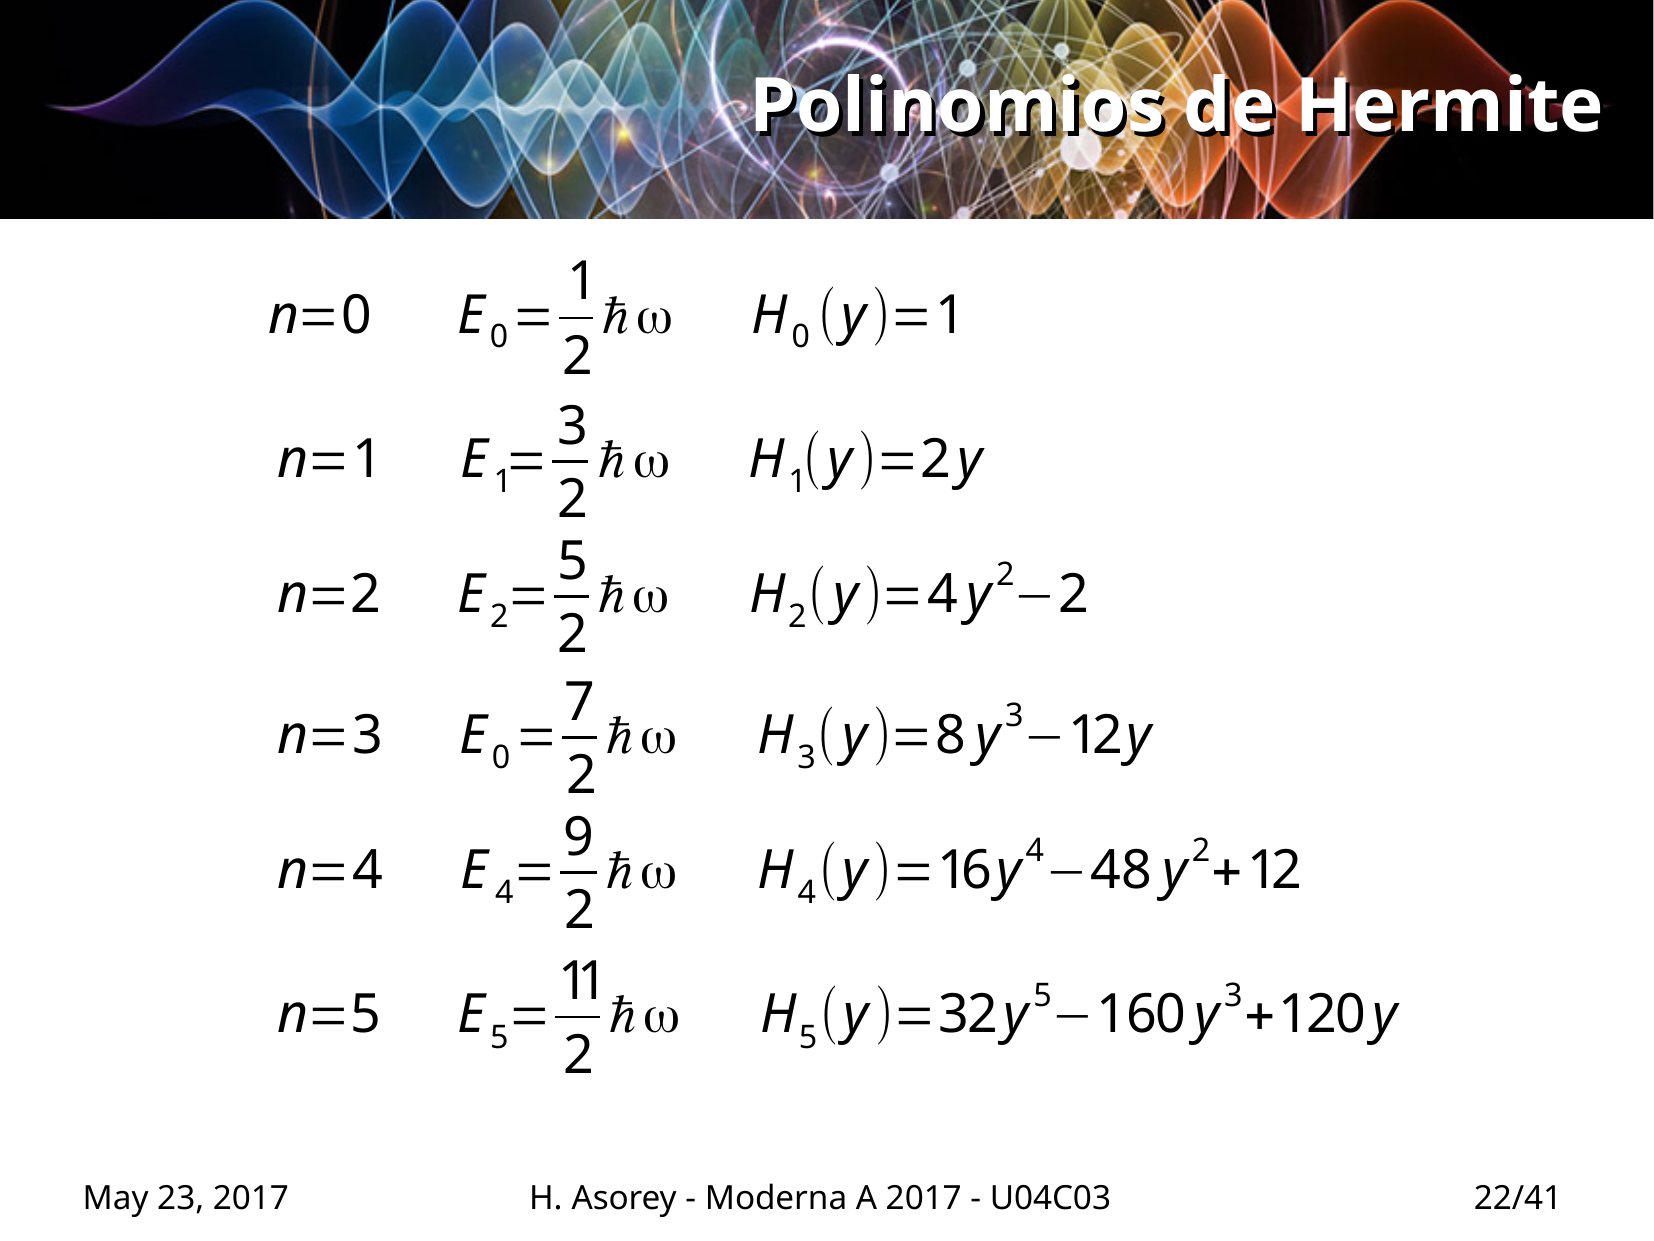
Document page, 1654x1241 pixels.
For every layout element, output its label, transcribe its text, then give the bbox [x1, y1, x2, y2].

chart [260, 247, 961, 388]
title Polinomios de Hermite [45, 15, 1606, 191]
chart [270, 946, 1409, 1088]
picture [0, 0, 1654, 219]
chart [270, 391, 1301, 943]
